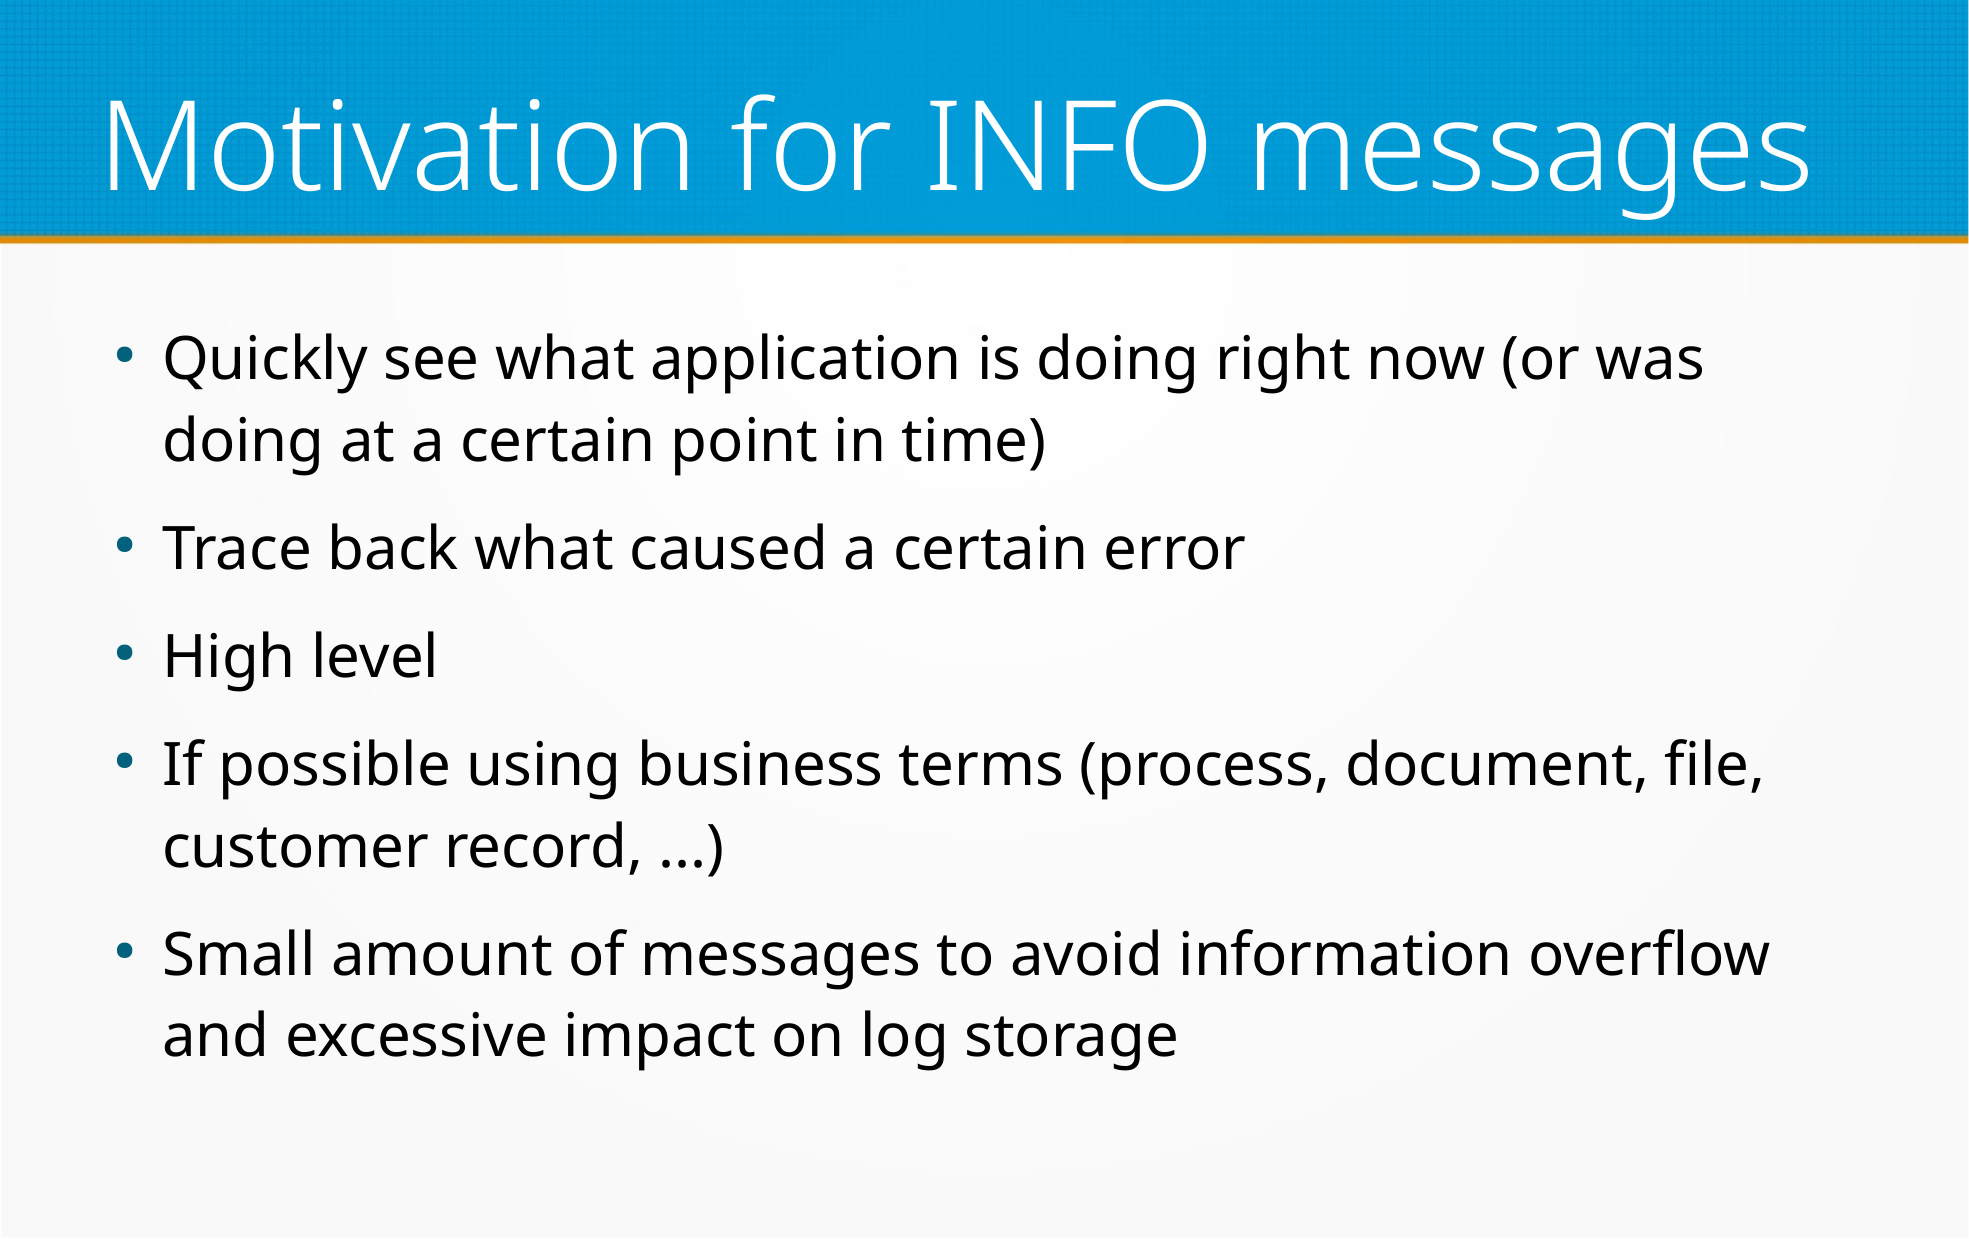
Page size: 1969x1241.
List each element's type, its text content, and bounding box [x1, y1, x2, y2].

list Quickly see what application is doing right now (or was doing at a certain point in time) Trace back what caused a certain error High level If possible using business terms (process, document, file, customer record, ...) Small amount of messages to avoid information overflow and excessive impact on log storage [98, 315, 1861, 1081]
title Motivation for INFO messages [98, 19, 1870, 227]
picture [0, 233, 1969, 1241]
